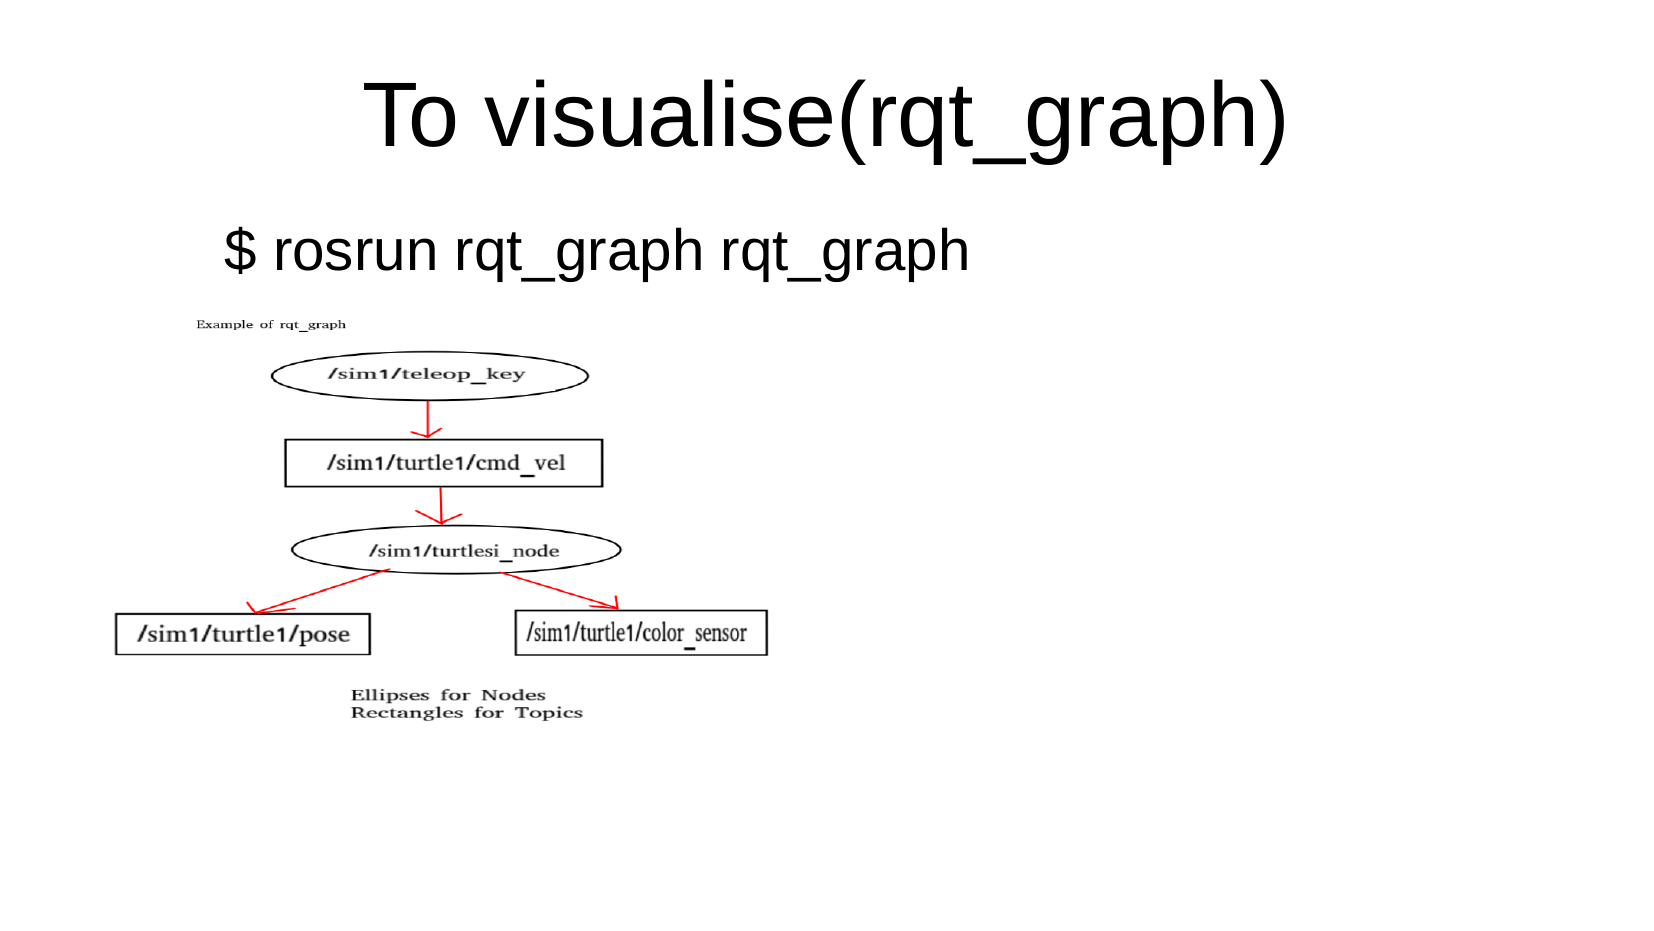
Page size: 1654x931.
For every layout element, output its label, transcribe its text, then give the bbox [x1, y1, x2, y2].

picture [81, 297, 1486, 743]
title To visualise(rqt_graph) [82, 37, 1571, 193]
list $ rosrun rqt_graph rqt_graph [82, 217, 1571, 758]
